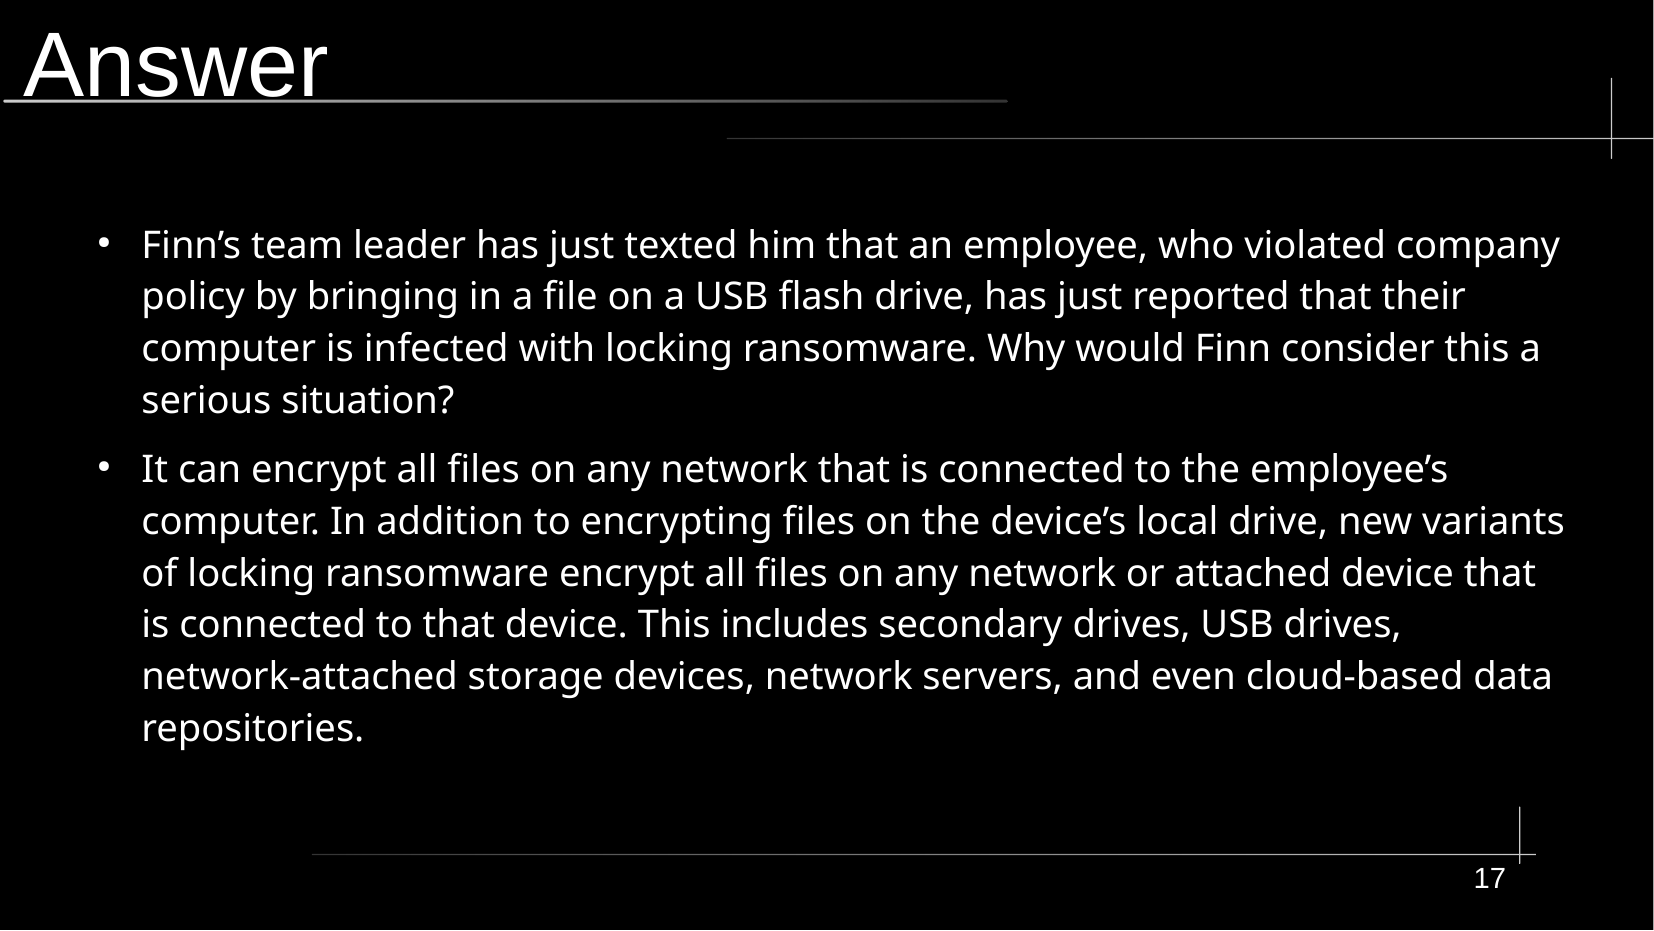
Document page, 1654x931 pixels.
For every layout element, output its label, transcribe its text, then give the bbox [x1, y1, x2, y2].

title Answer [23, 11, 1589, 119]
list Finn’s team leader has just texted him that an employee, who violated company policy by bringing in a file on a USB flash drive, has just reported that their computer is infected with locking ransomware. Why would Finn consider this a serious situation? It can encrypt all files on any network that is connected to the employee’s computer. In addition to encrypting files on the device’s local drive, new variants of locking ransomware encrypt all files on any network or attached device that is connected to that device. This includes secondary drives, USB drives, network-attached storage devices, network servers, and even cloud-based data repositories. [82, 217, 1571, 758]
